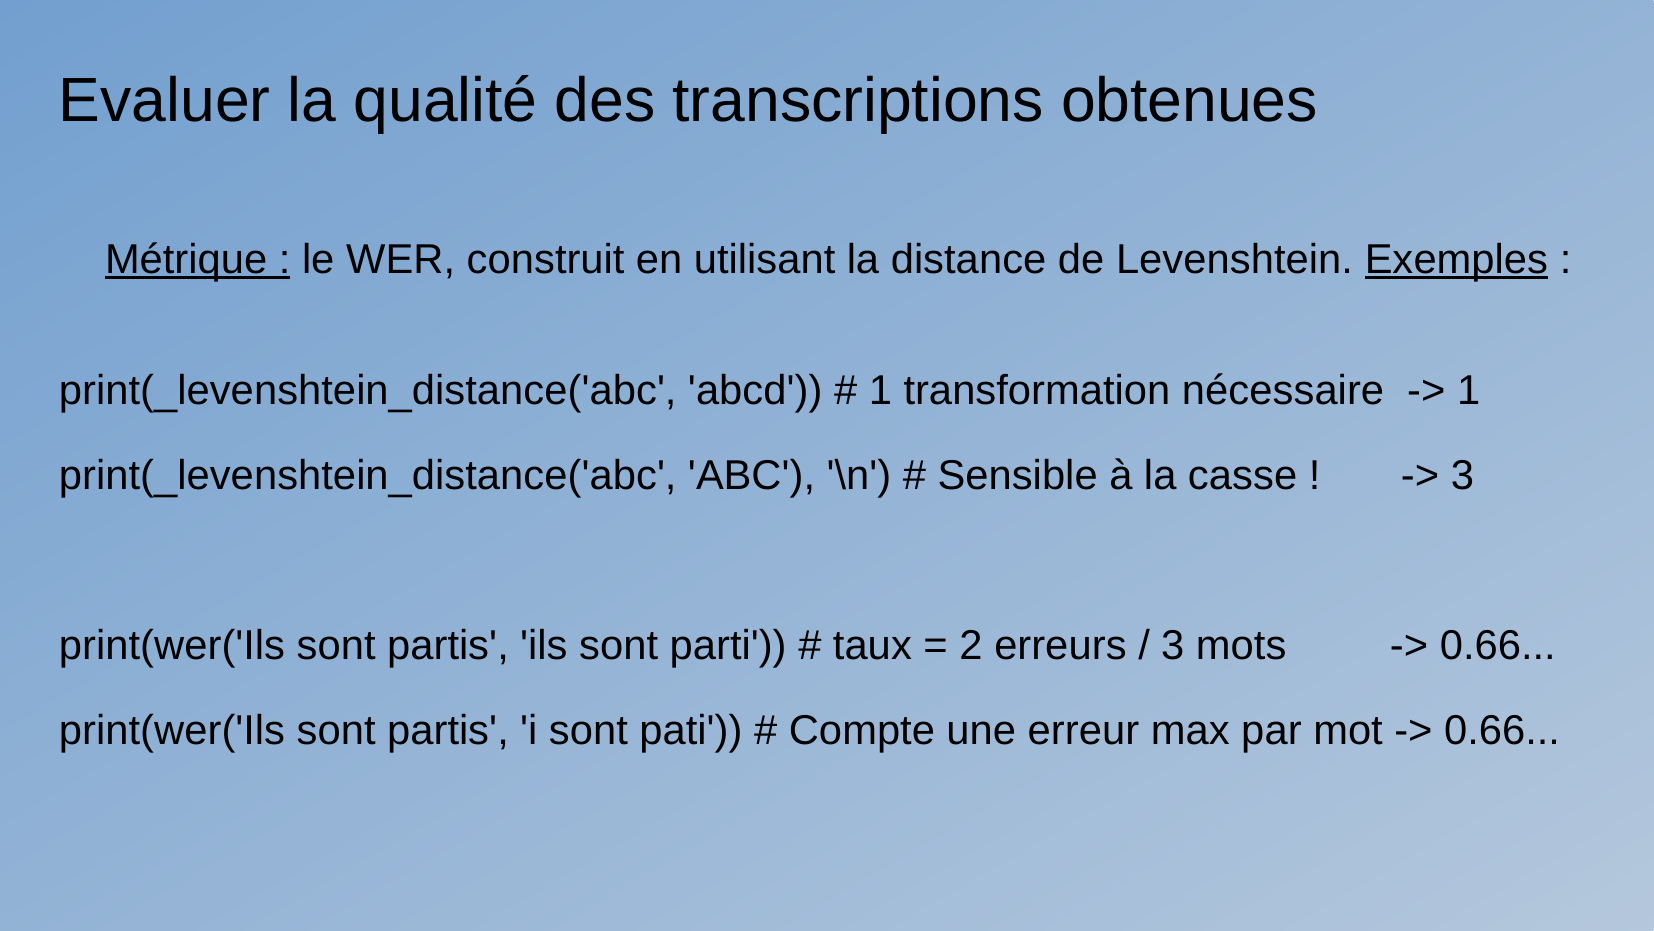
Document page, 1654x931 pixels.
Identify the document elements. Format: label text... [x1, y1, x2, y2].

title Evaluer la qualité des transcriptions obtenues [59, 21, 1548, 178]
list Métrique : le WER, construit en utilisant la distance de Levenshtein. Exemples : print(_levenshtein_distance('abc', 'abcd')) # 1 transformation nécessaire -> 1 print(_levenshtein_distance('abc', 'ABC'), '\n') # Sensible à la casse ! -> 3 print(wer('Ils sont partis', 'ils sont parti')) # taux = 2 erreurs / 3 mots -> 0.66... print(wer('Ils sont partis', 'i sont pati')) # Compte une erreur max par mot -> 0.66... [59, 236, 1595, 931]
